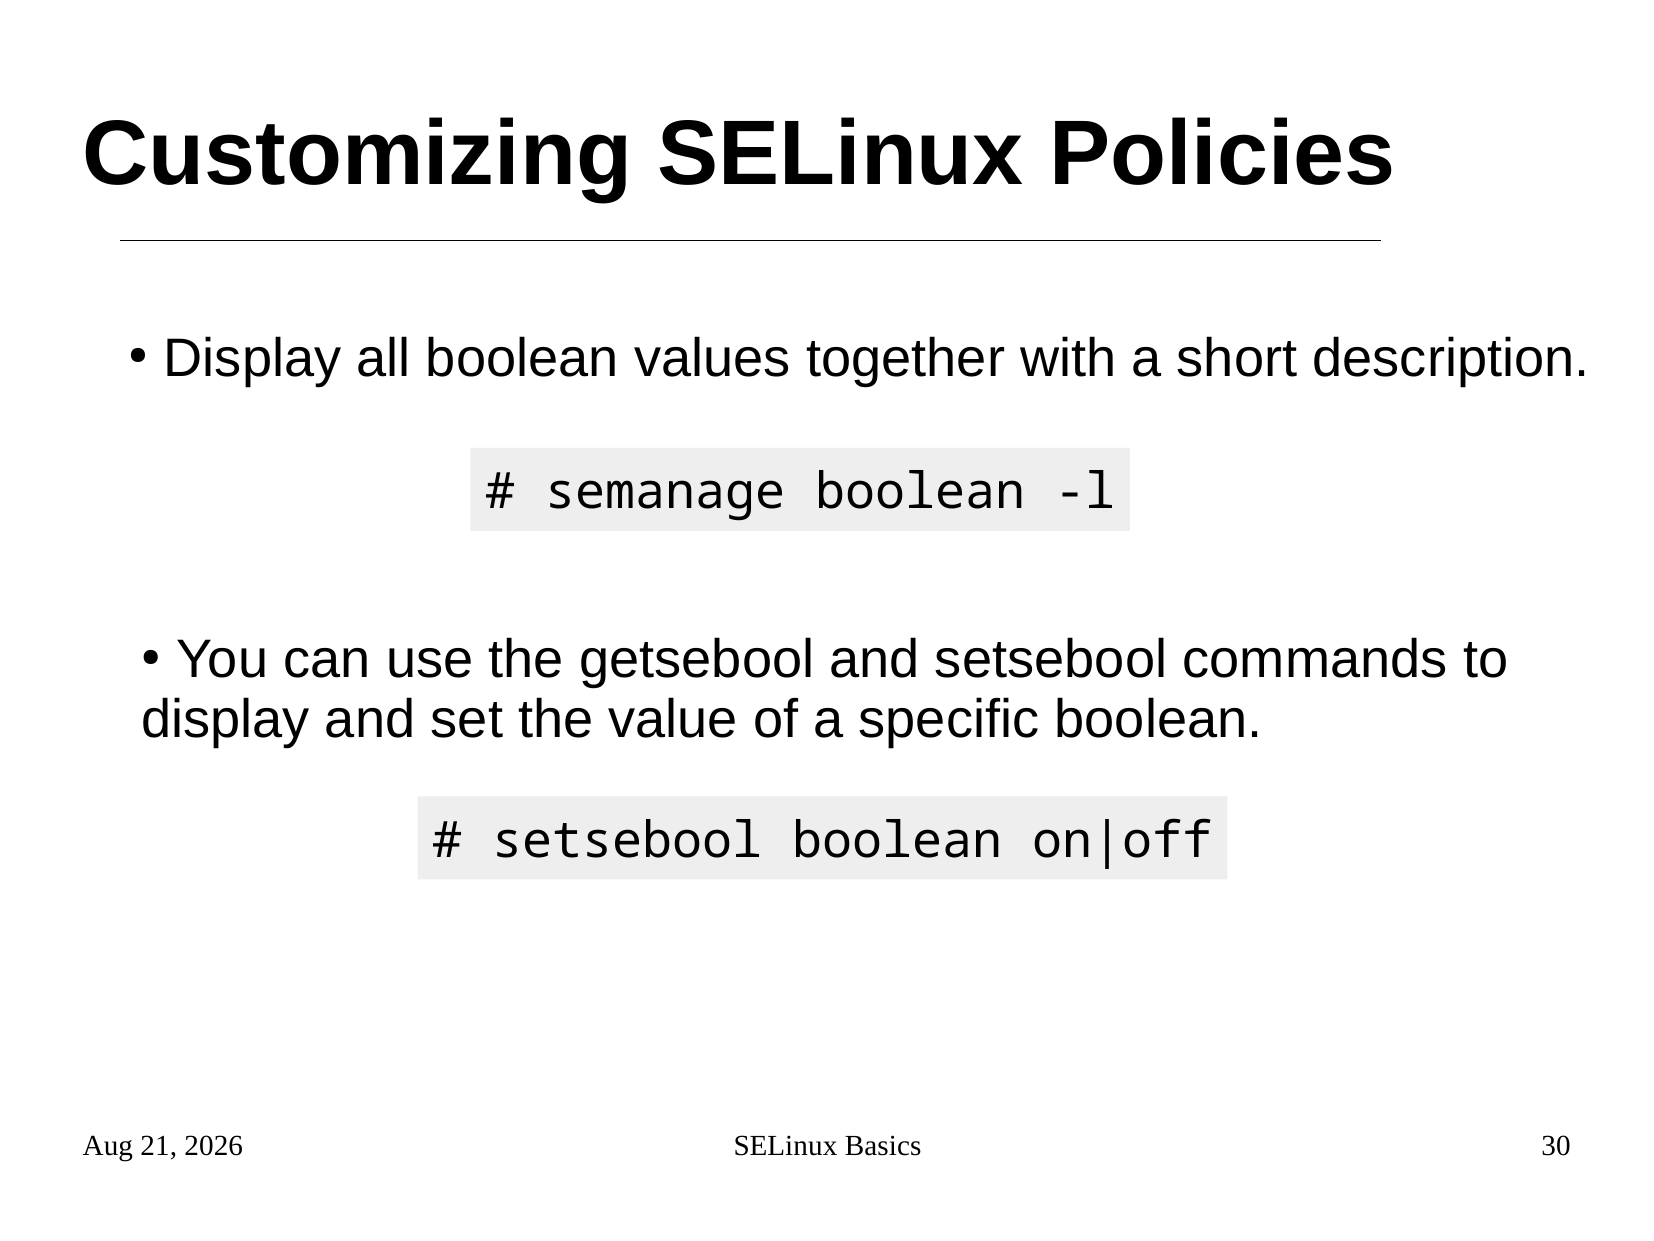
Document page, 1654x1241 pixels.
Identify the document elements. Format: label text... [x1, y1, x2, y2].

text_box # setsebool boolean on|off [417, 796, 1228, 870]
text_box You can use the getsebool and setsebool commands to display and set the value of a specific boolean. [126, 620, 1541, 757]
text_box # semanage boolean -l [470, 447, 1130, 521]
text_box Display all boolean values together with a short description. [113, 319, 1606, 395]
title Customizing SELinux Policies [82, 49, 1571, 257]
